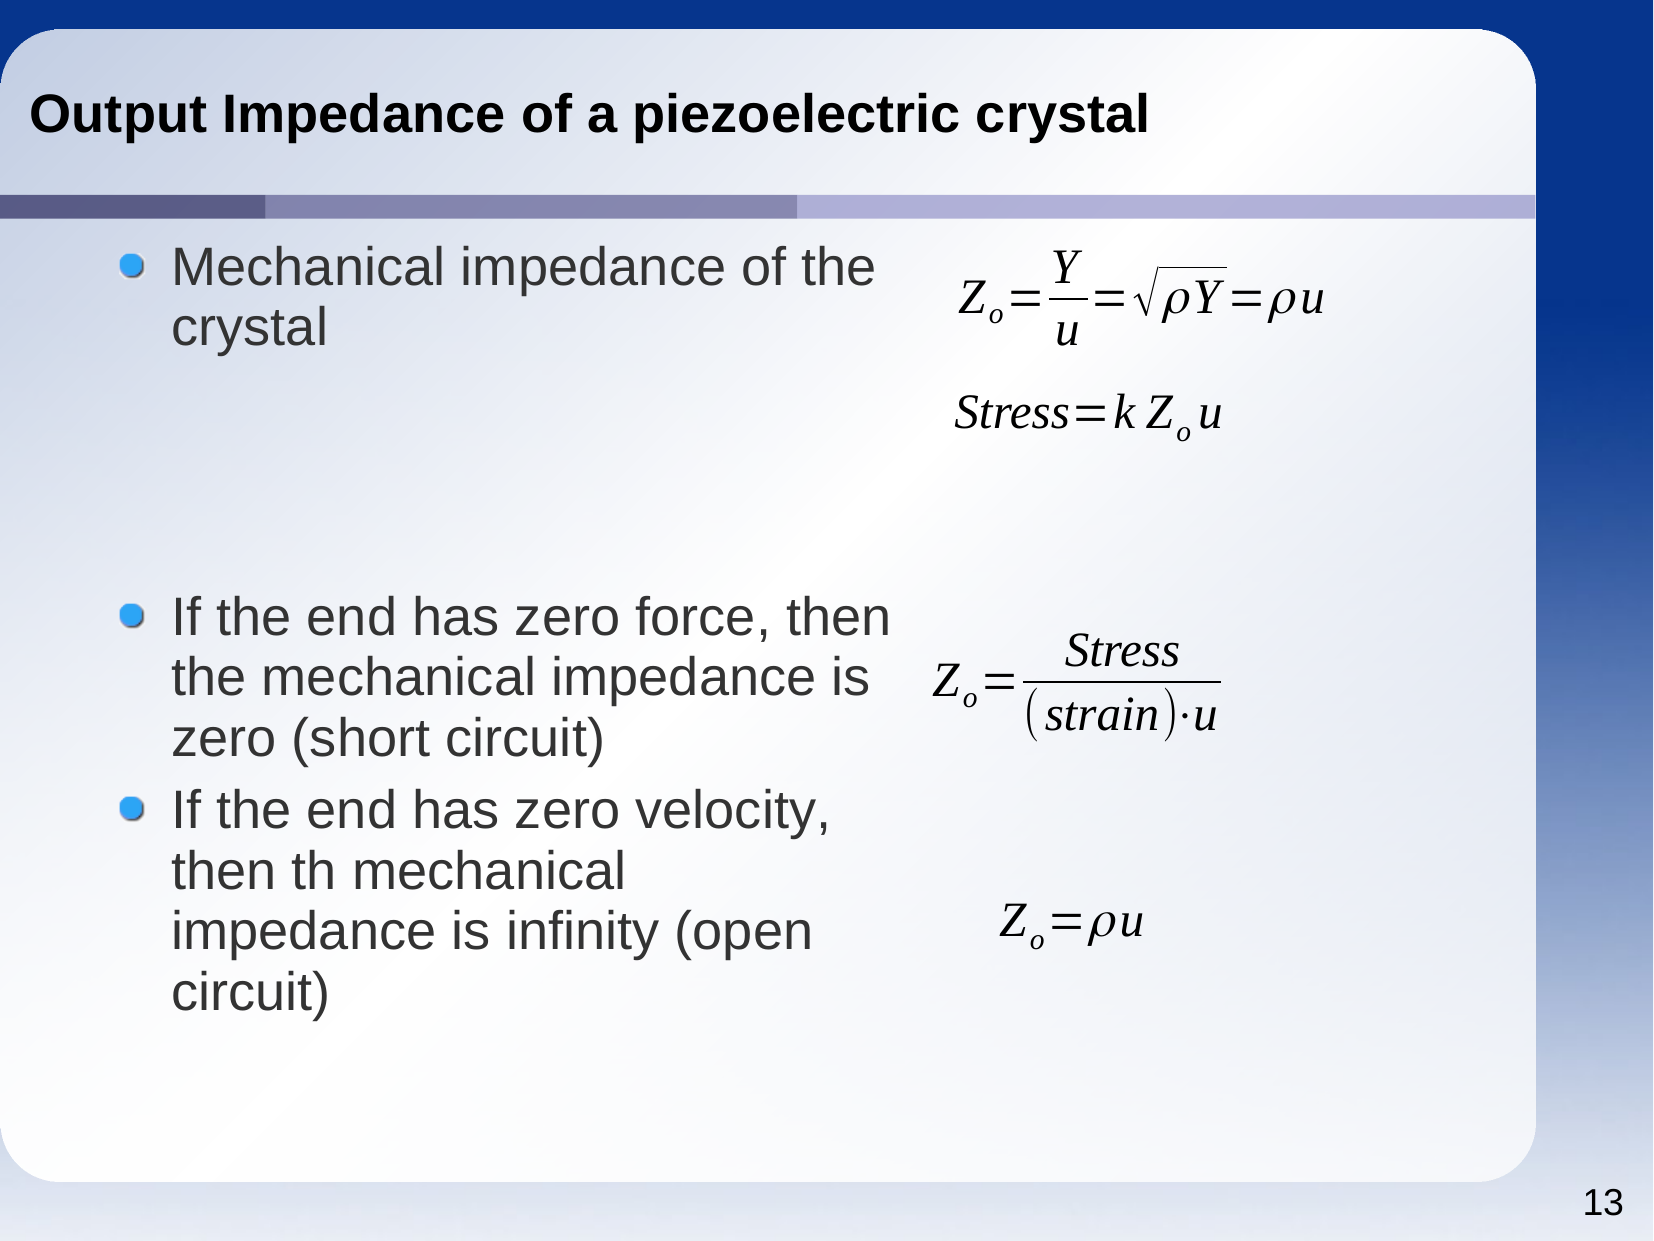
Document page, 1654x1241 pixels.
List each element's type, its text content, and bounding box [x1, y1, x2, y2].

chart [924, 623, 1230, 745]
chart [950, 240, 1332, 357]
chart [991, 893, 1151, 956]
list Mechanical impedance of the crystal If the end has zero force, then the mechanical impedance is zero (short circuit) If the end has zero velocity, then th mechanical impedance is infinity (open circuit) [29, 236, 908, 1152]
title Output Impedance of a piezoelectric crystal [29, 49, 1506, 178]
chart [946, 385, 1229, 448]
picture [0, 0, 1654, 1241]
